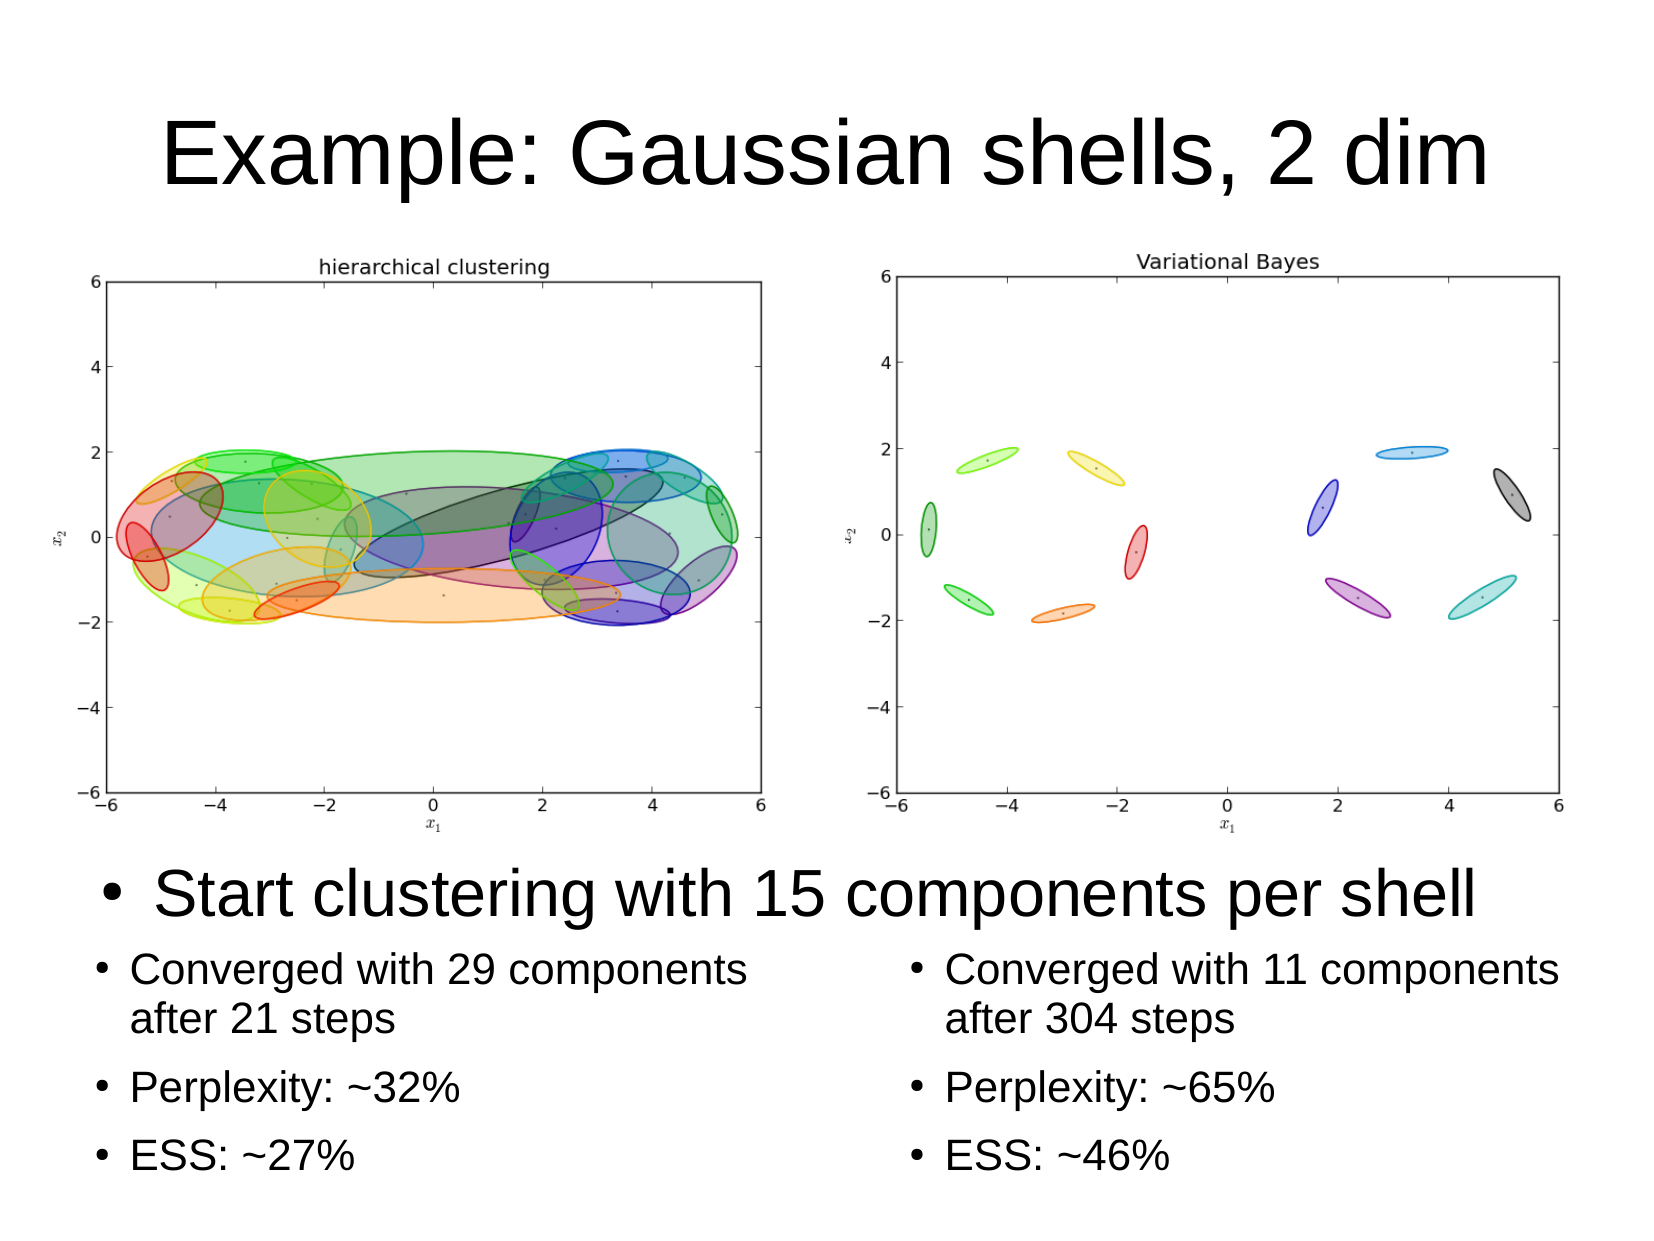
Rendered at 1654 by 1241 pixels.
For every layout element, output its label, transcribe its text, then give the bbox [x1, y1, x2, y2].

list Start clustering with 15 components per shell [82, 856, 1571, 1182]
list Converged with 11 components after 304 steps Perplexity: ~65% ESS: ~46% [897, 944, 1571, 1182]
list Converged with 29 components after 21 steps Perplexity: ~32% ESS: ~27% [82, 944, 756, 1182]
title Example: Gaussian shells, 2 dim [82, 49, 1571, 257]
picture [0, 212, 1644, 857]
